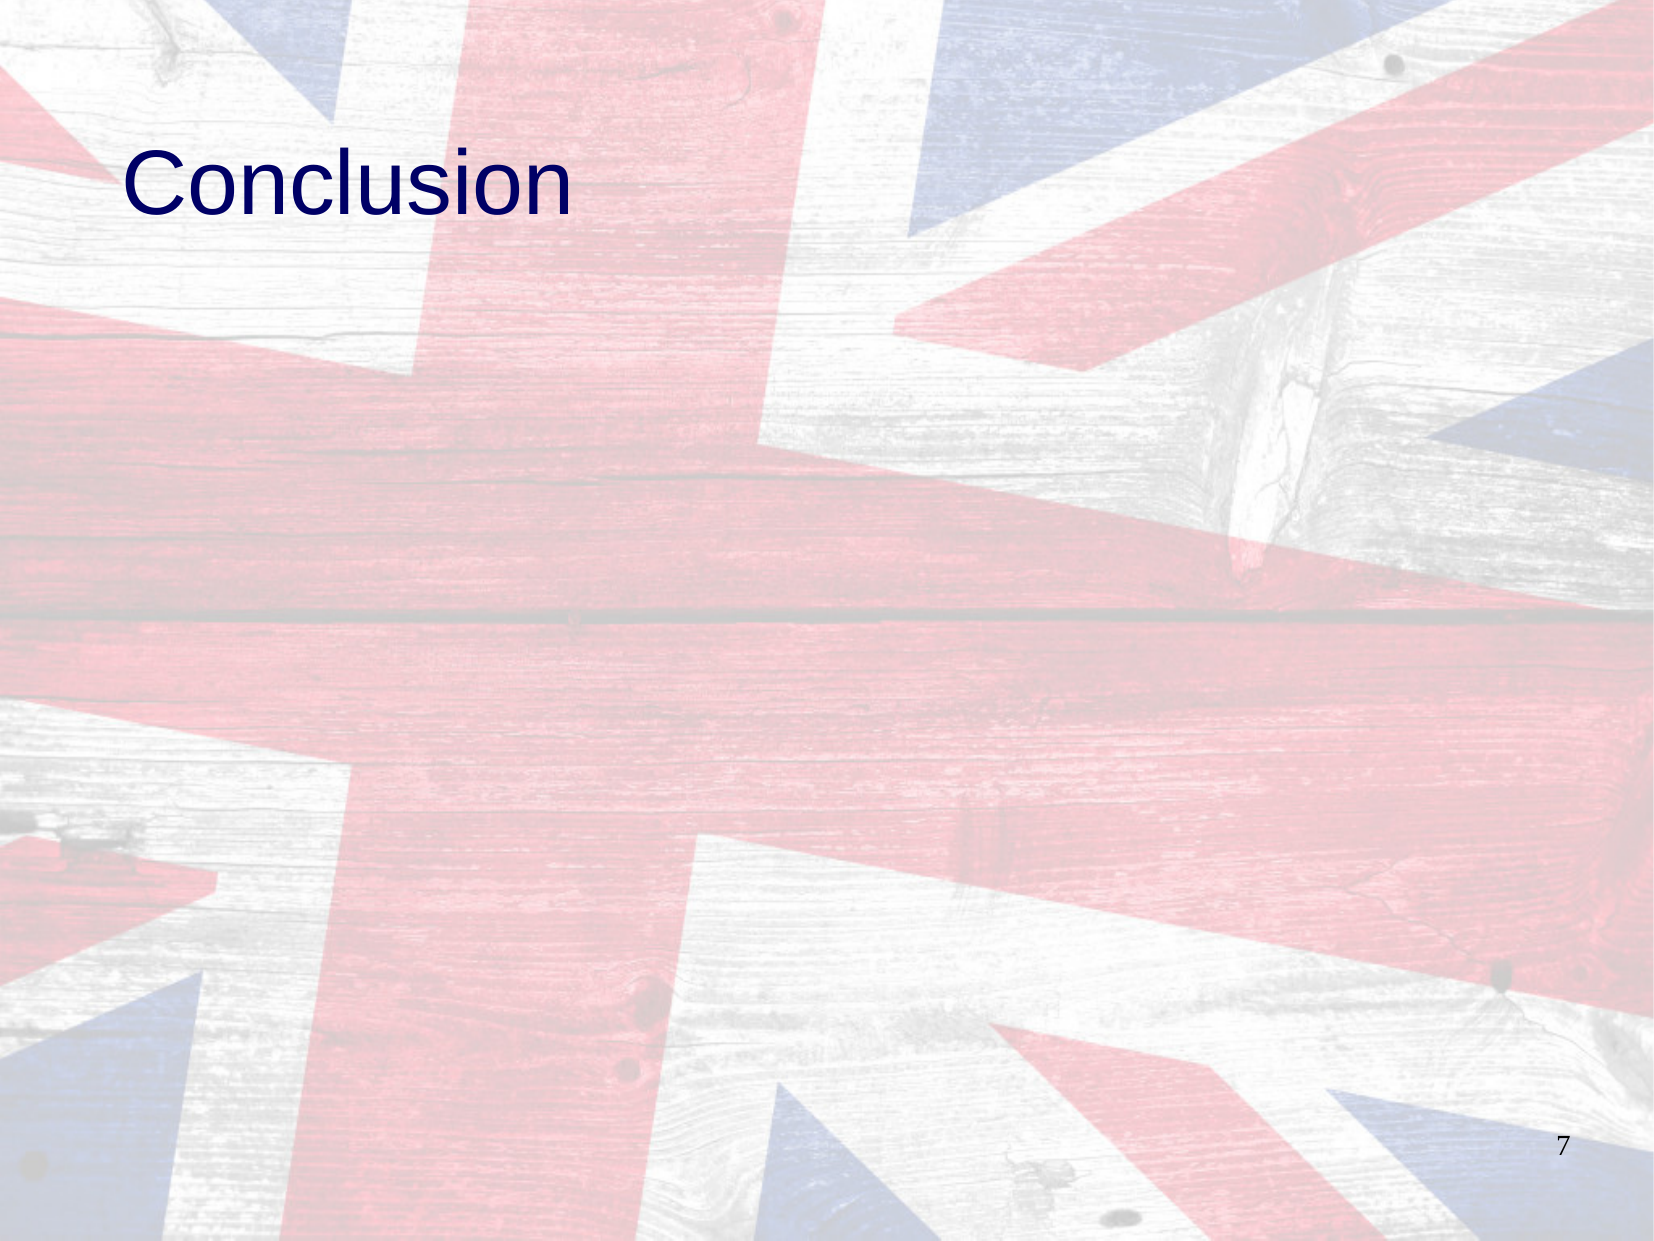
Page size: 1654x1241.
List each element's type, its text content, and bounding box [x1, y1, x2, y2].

picture [0, 0, 1654, 1241]
text_box Conclusion [106, 124, 993, 242]
